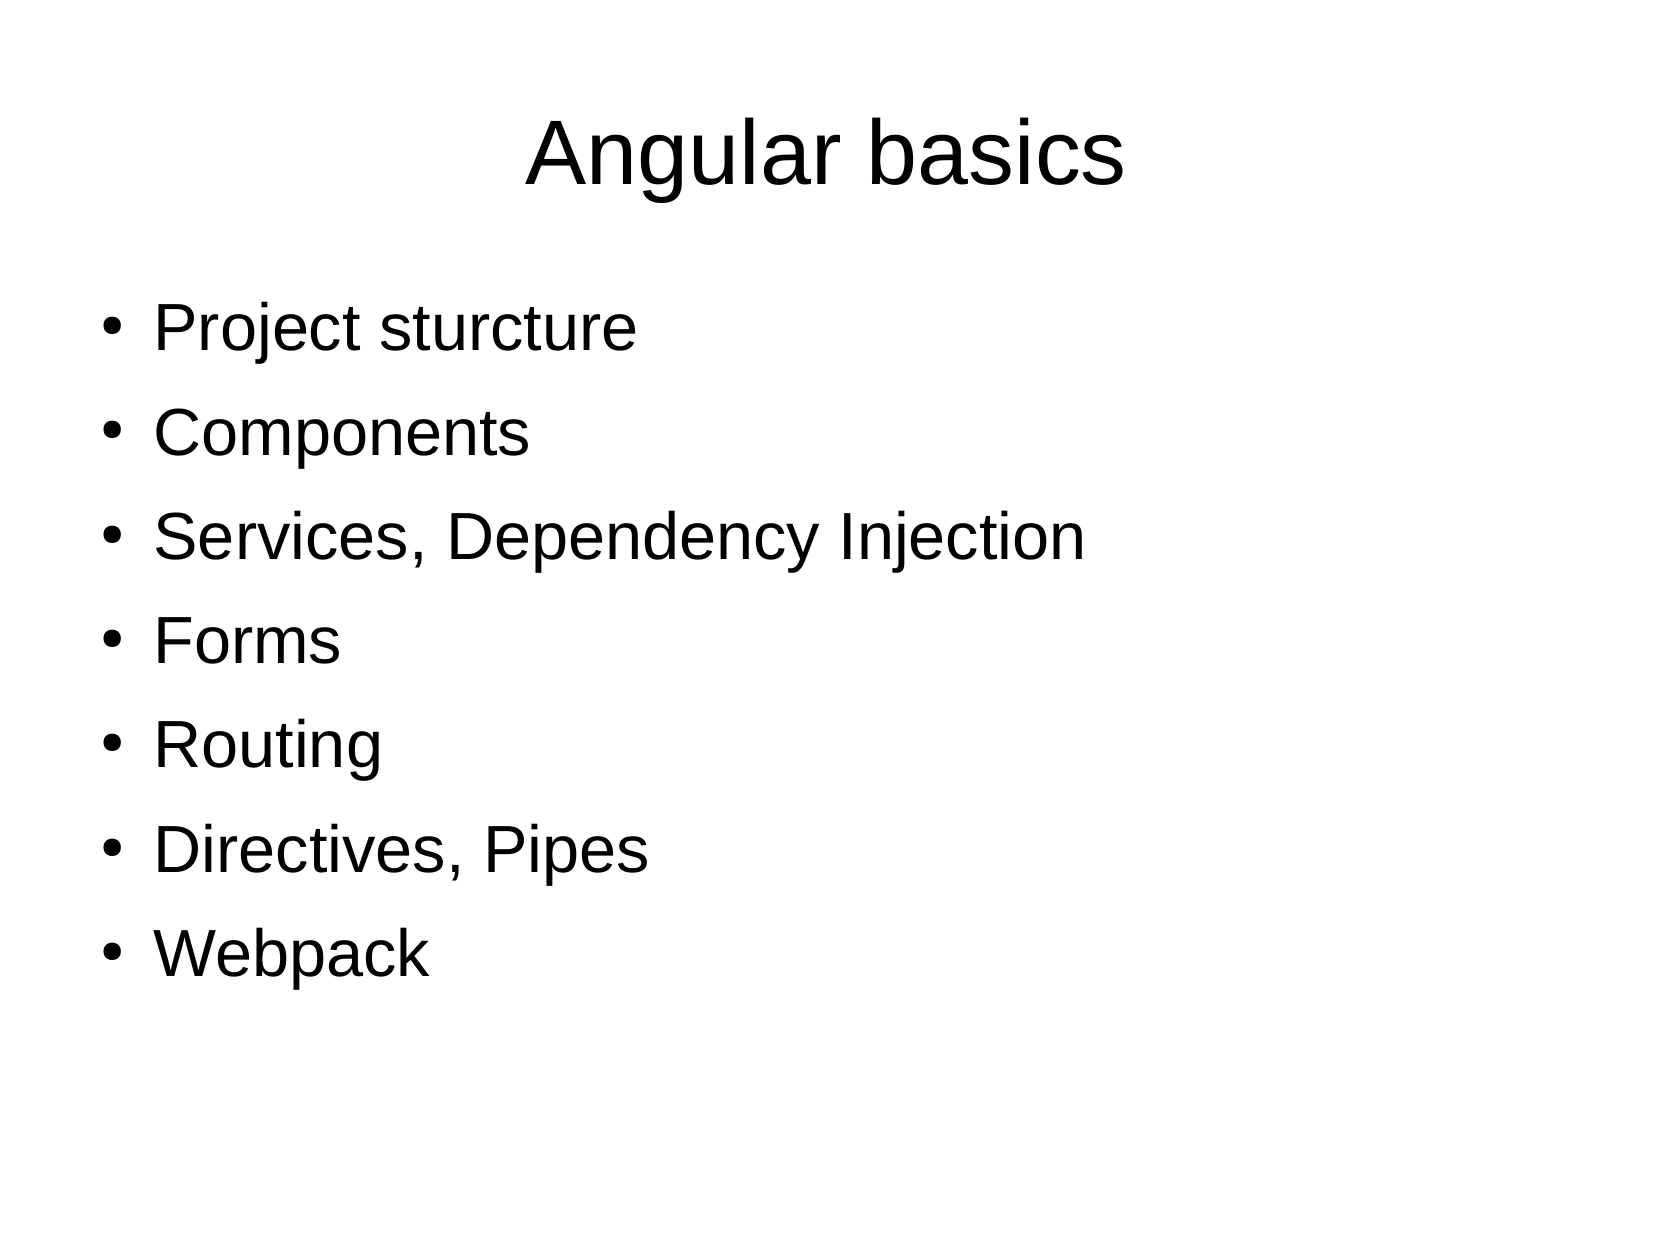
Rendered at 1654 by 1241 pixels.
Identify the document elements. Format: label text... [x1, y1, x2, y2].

title Angular basics [82, 49, 1571, 257]
list Project sturcture Components Services, Dependency Injection Forms Routing Directives, Pipes Webpack [82, 290, 1571, 1010]
